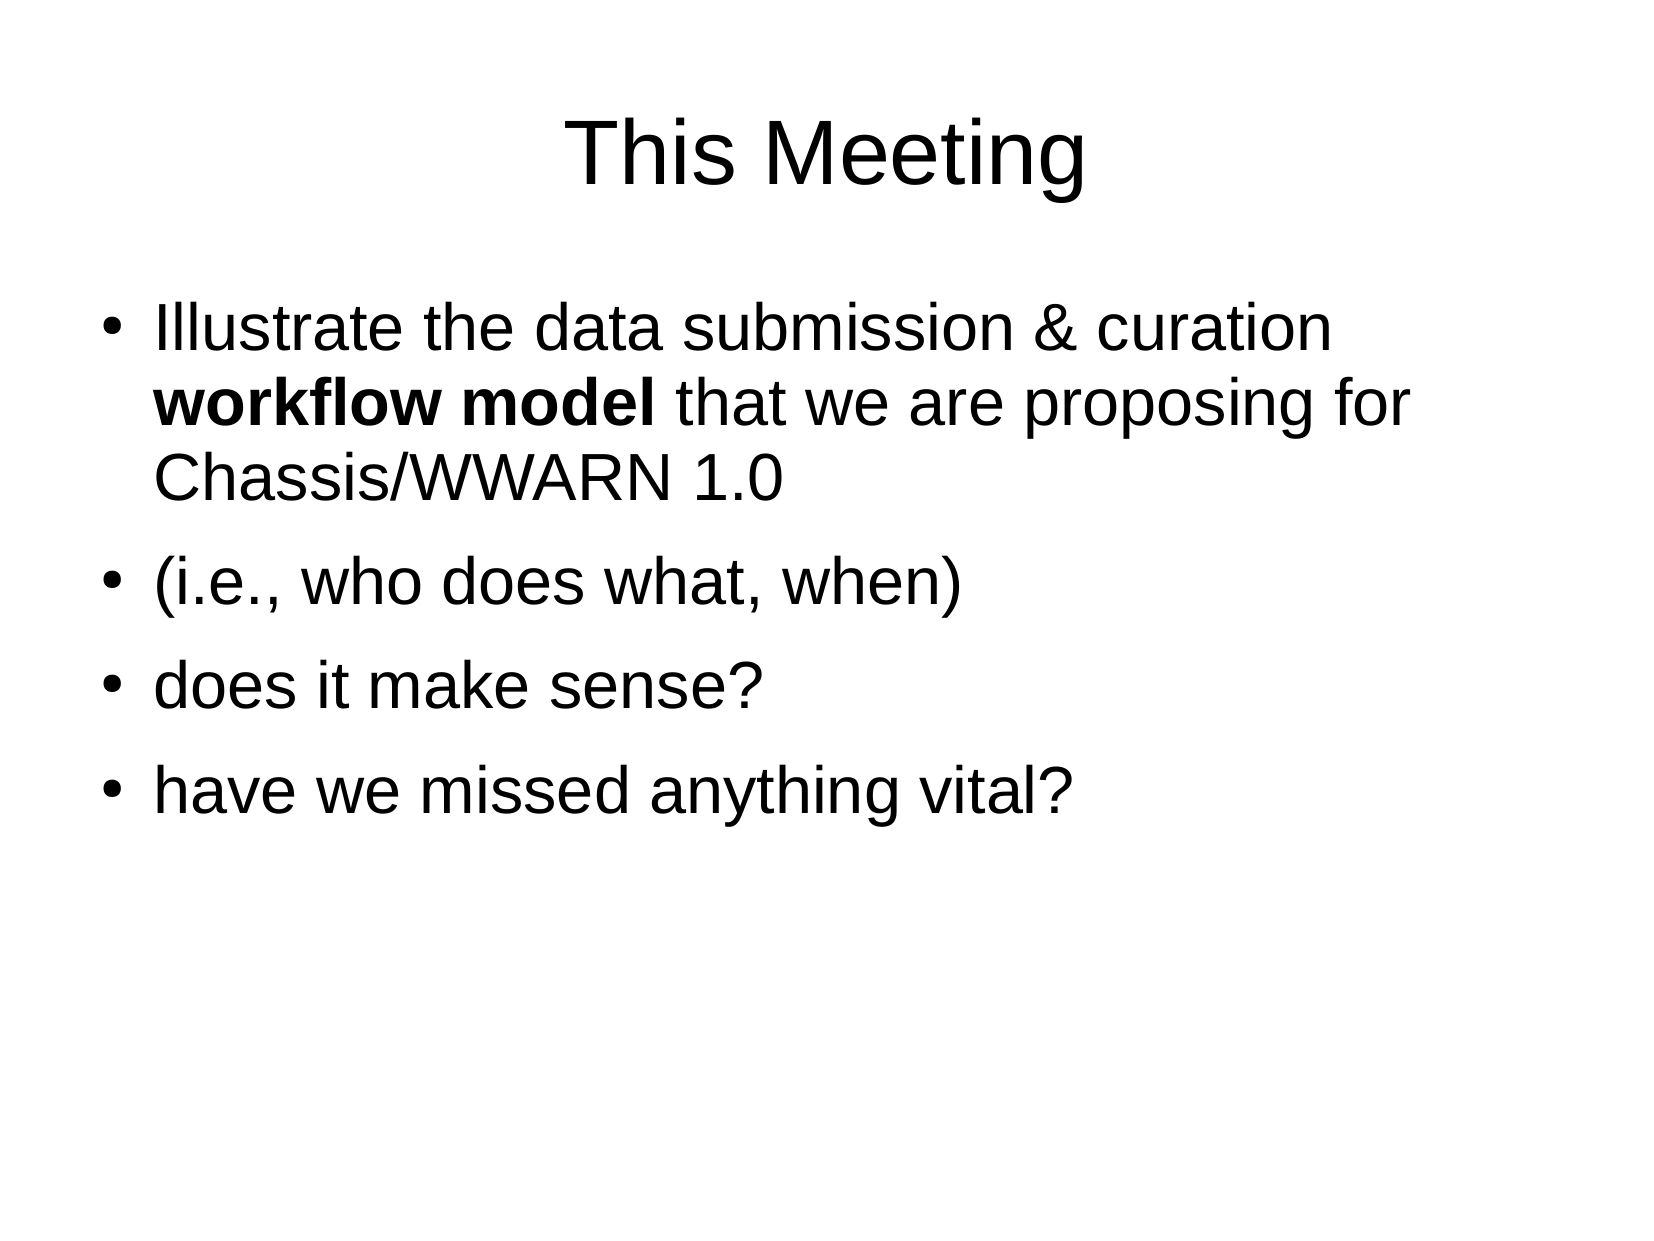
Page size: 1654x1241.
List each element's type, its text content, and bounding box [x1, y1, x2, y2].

list Illustrate the data submission & curation workflow model that we are proposing for Chassis/WWARN 1.0 (i.e., who does what, when) does it make sense? have we missed anything vital? [82, 290, 1571, 1109]
title This Meeting [82, 56, 1571, 250]
